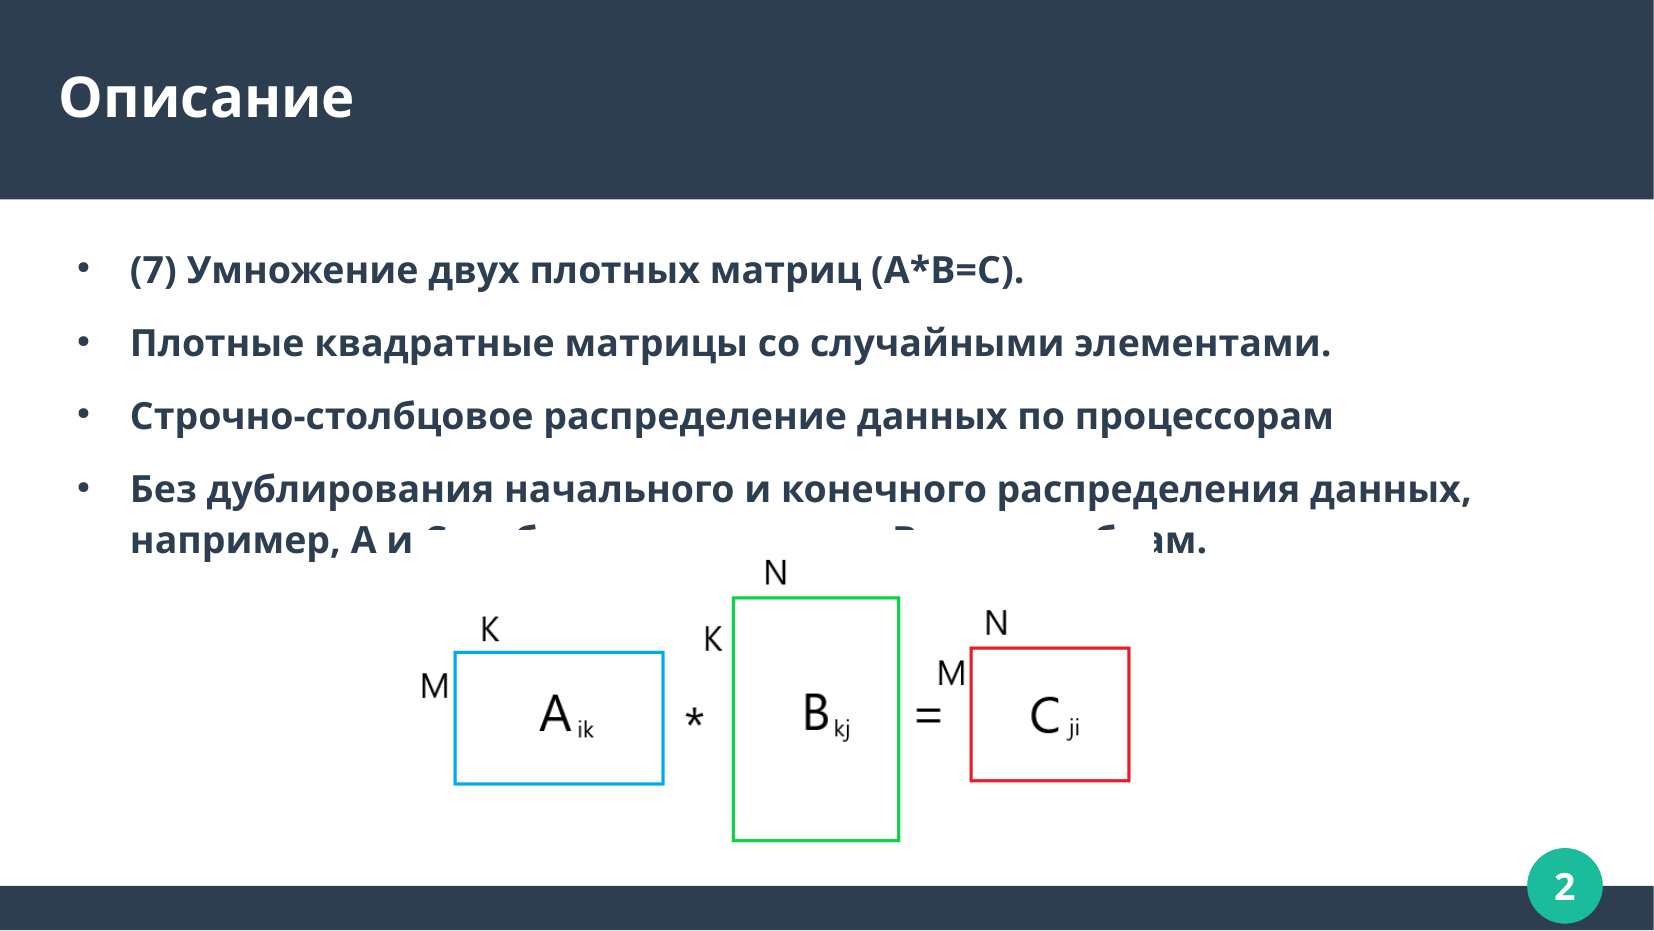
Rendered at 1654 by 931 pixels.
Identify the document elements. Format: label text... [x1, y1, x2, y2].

title Описание [59, 37, 1595, 156]
picture [412, 530, 1154, 869]
list (7) Умножение двух плотных матриц (A*B=C). Плотные квадратные матрицы со случайными элементами. Строчно-столбцовое распределение данных по процессорам Без дублирования начального и конечного распределения данных, например, А и С по блочным строкам, В - по столбцам. [59, 243, 1595, 864]
